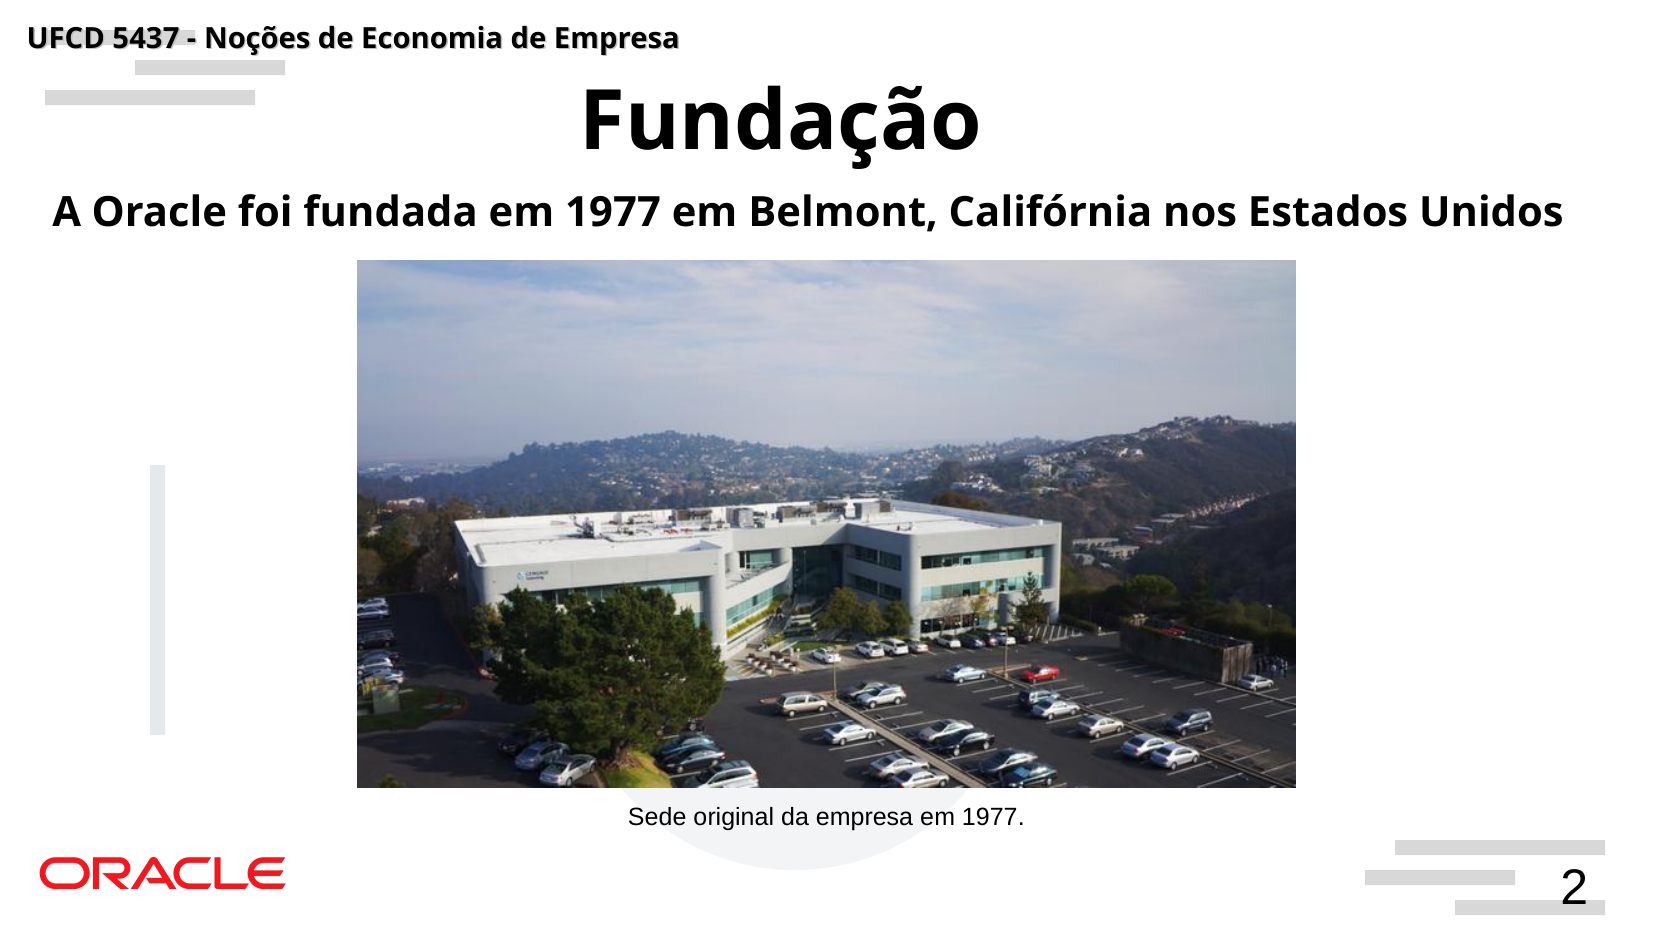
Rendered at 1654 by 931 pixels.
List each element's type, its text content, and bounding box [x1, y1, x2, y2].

text_box A Oracle foi fundada em 1977 em Belmont, Califórnia nos Estados Unidos [37, 173, 1613, 402]
picture [37, 802, 288, 931]
text_box Sede original da empresa em 1977. [601, 795, 1052, 836]
text_box Fundação [549, 53, 1013, 173]
picture [357, 260, 1296, 788]
text_box [150, 465, 166, 736]
